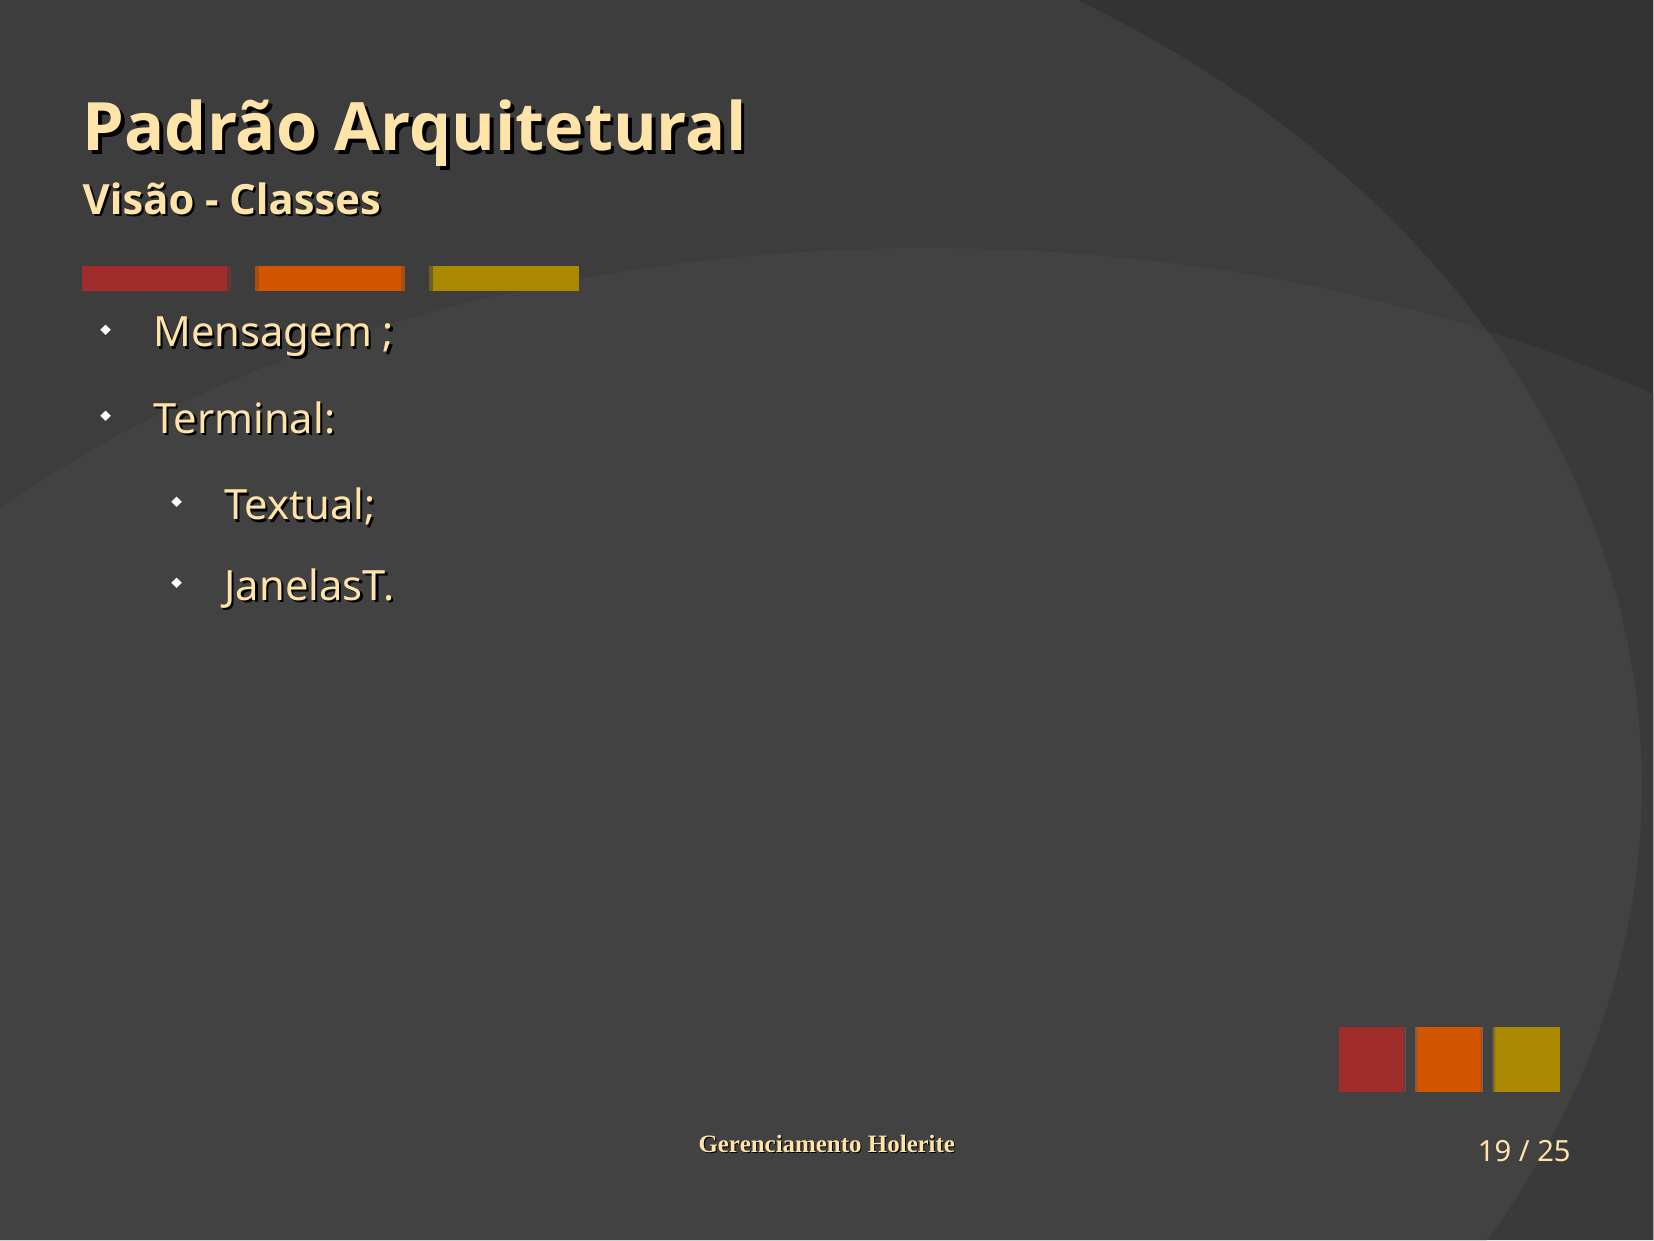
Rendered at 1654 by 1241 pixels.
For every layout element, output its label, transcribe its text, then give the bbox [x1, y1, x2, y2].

picture [1339, 1027, 1560, 1092]
picture [82, 266, 579, 291]
title Padrão Arquitetural Visão - Classes [82, 49, 1571, 257]
list Mensagem ; Terminal: Textual; JanelasT. [82, 302, 626, 1022]
